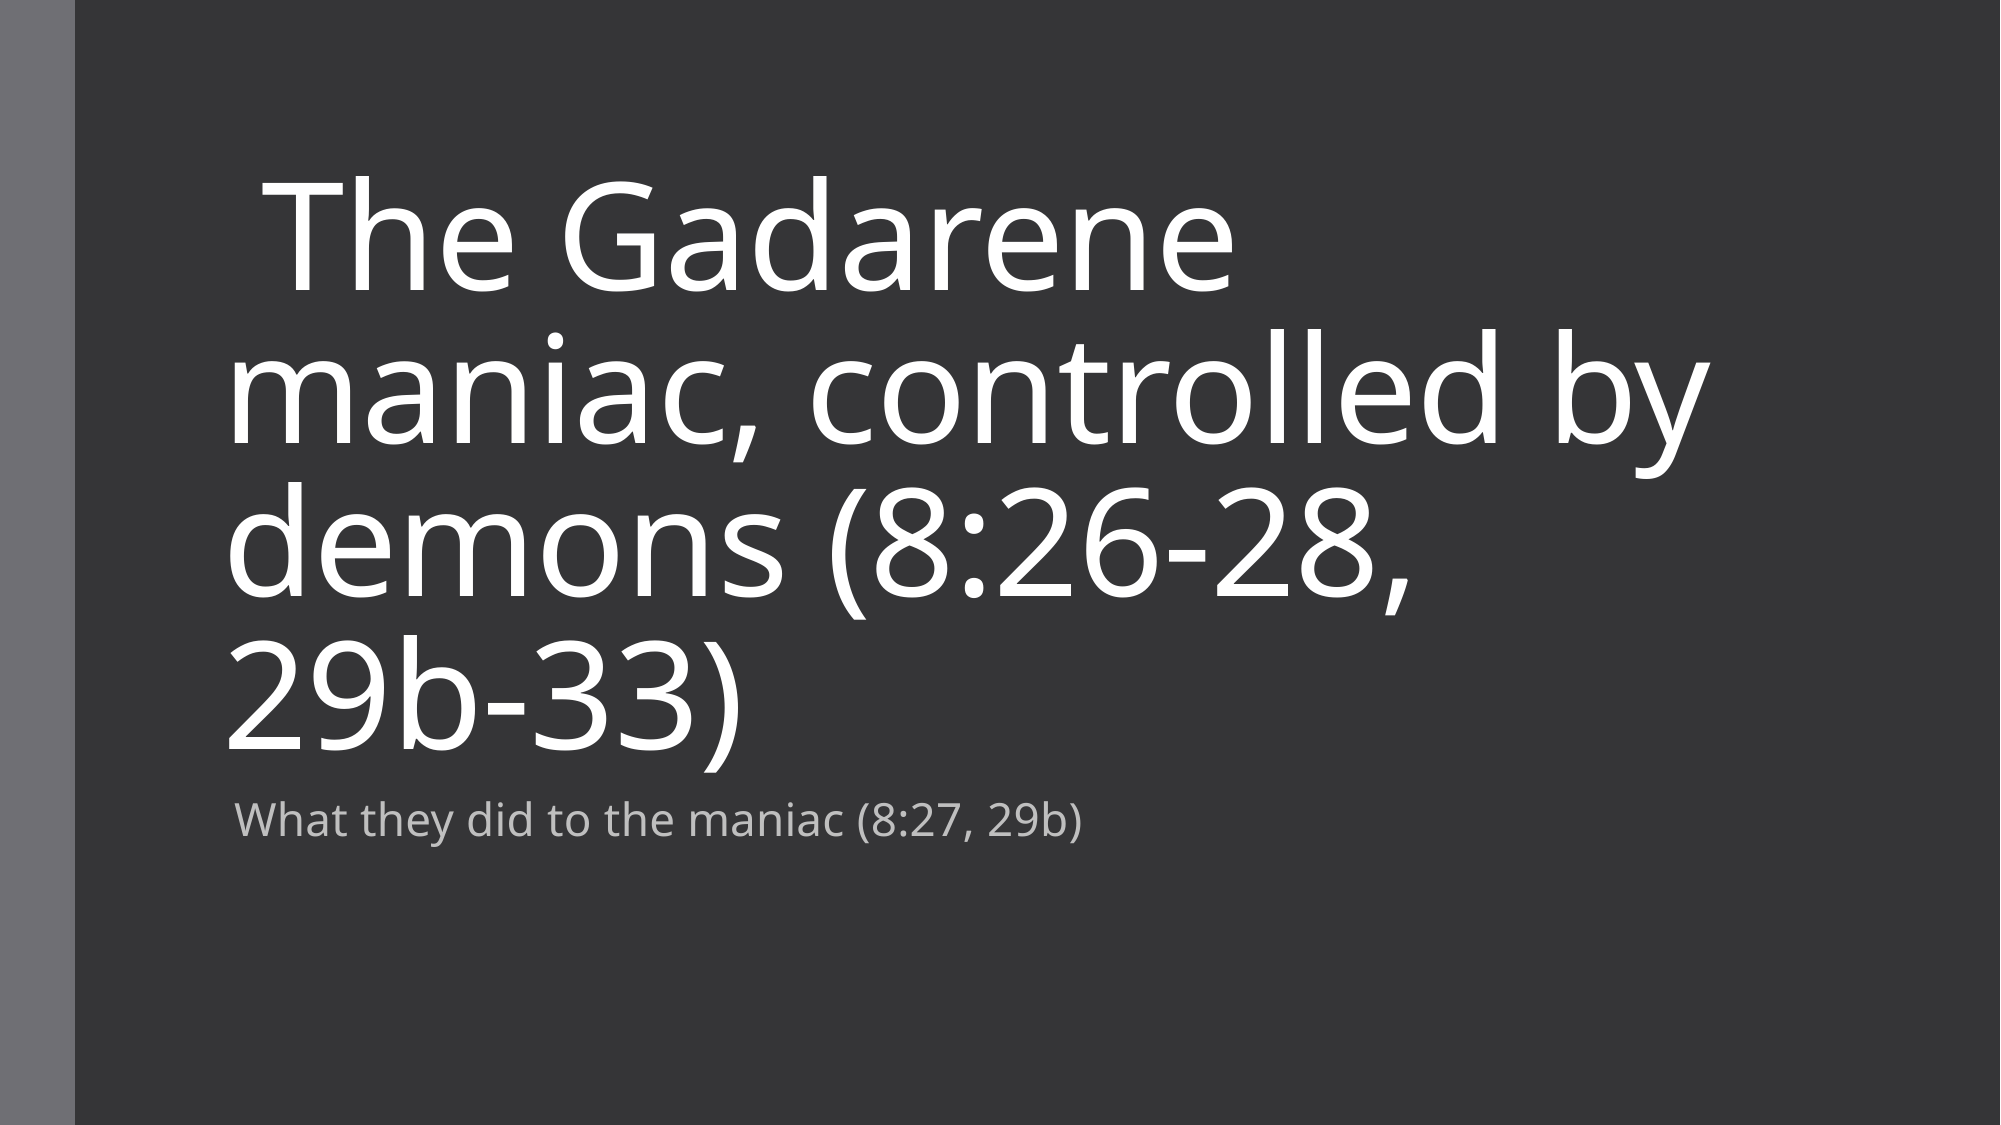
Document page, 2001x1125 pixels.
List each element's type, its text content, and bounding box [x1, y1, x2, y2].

title The Gadarene maniac, controlled by demons (8:26-28, 29b-33) [206, 124, 1752, 787]
subtitle What they did to the maniac (8:27, 29b) [206, 787, 1752, 1066]
